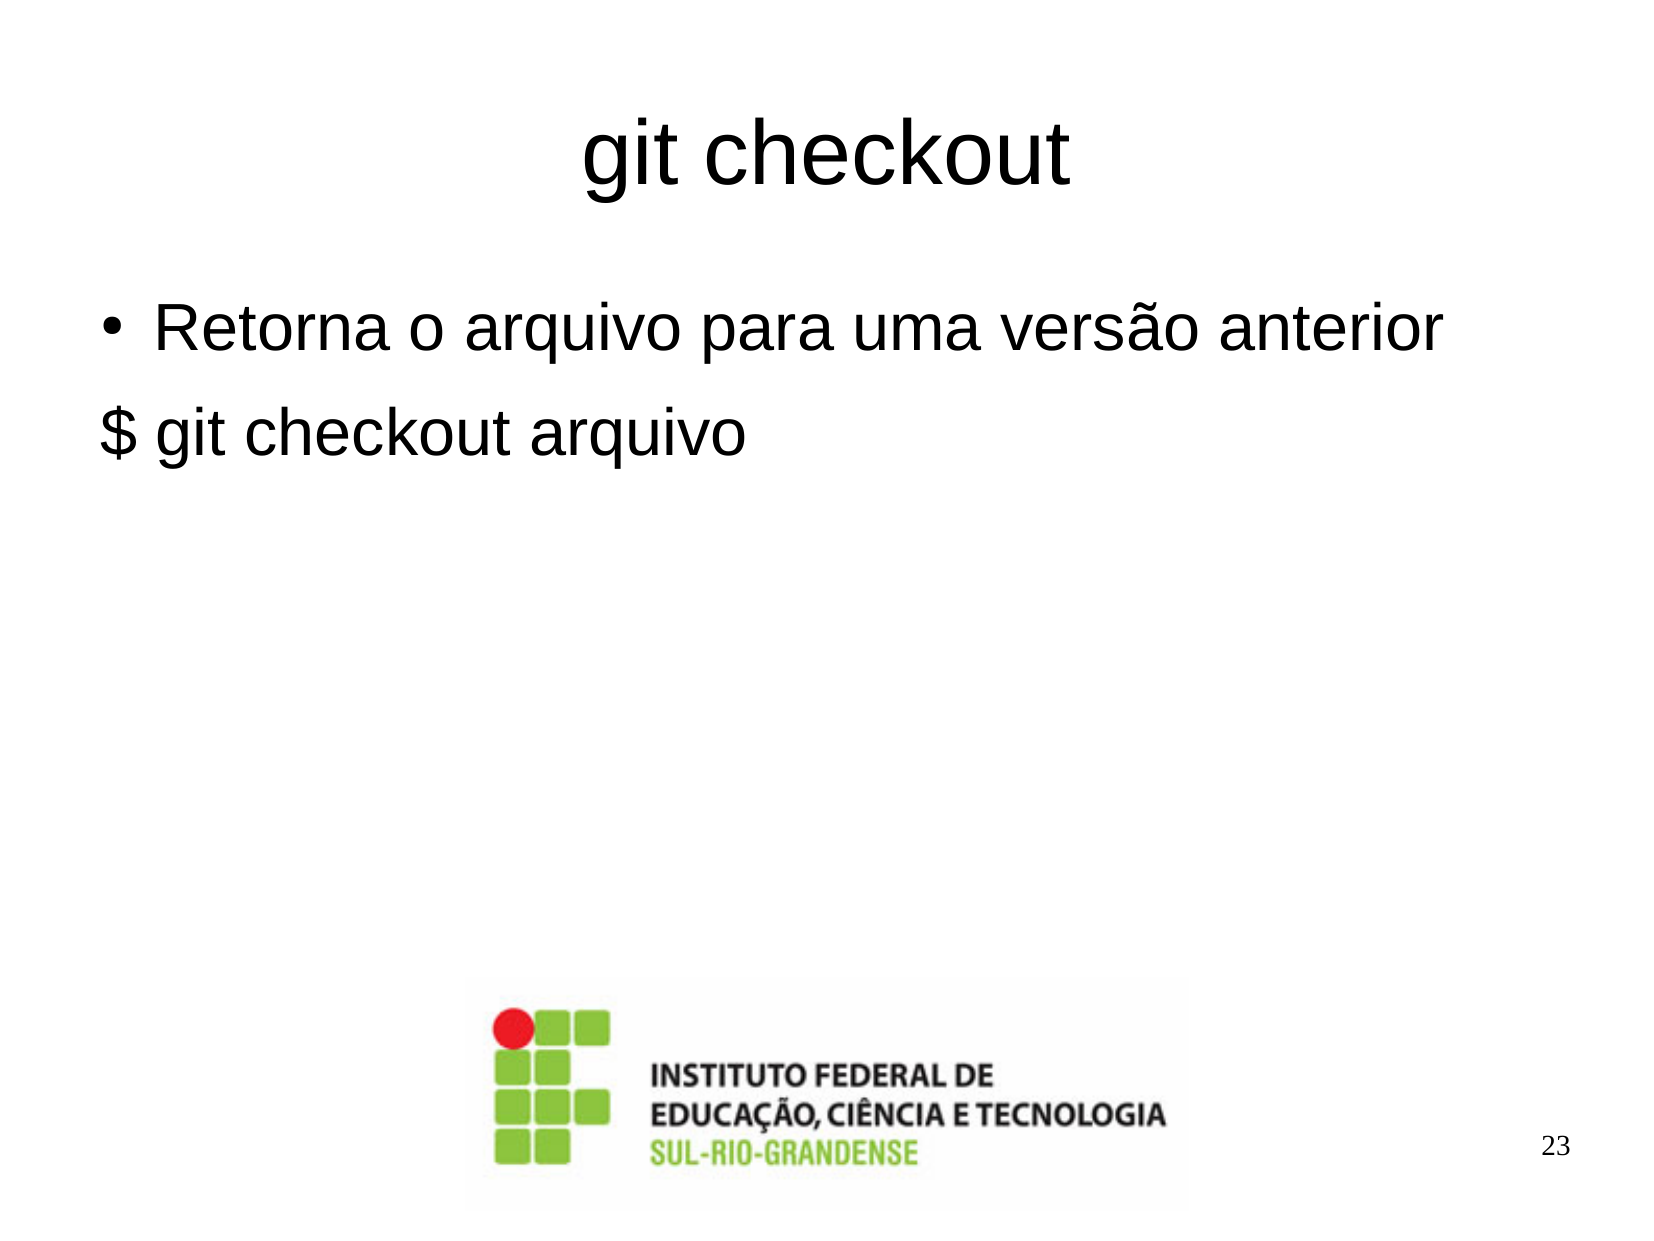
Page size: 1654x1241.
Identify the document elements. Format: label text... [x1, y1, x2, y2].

picture [465, 1094, 1189, 1211]
title git checkout [82, 56, 1571, 250]
list Retorna o arquivo para uma versão anterior $ git checkout arquivo [82, 290, 1571, 1094]
